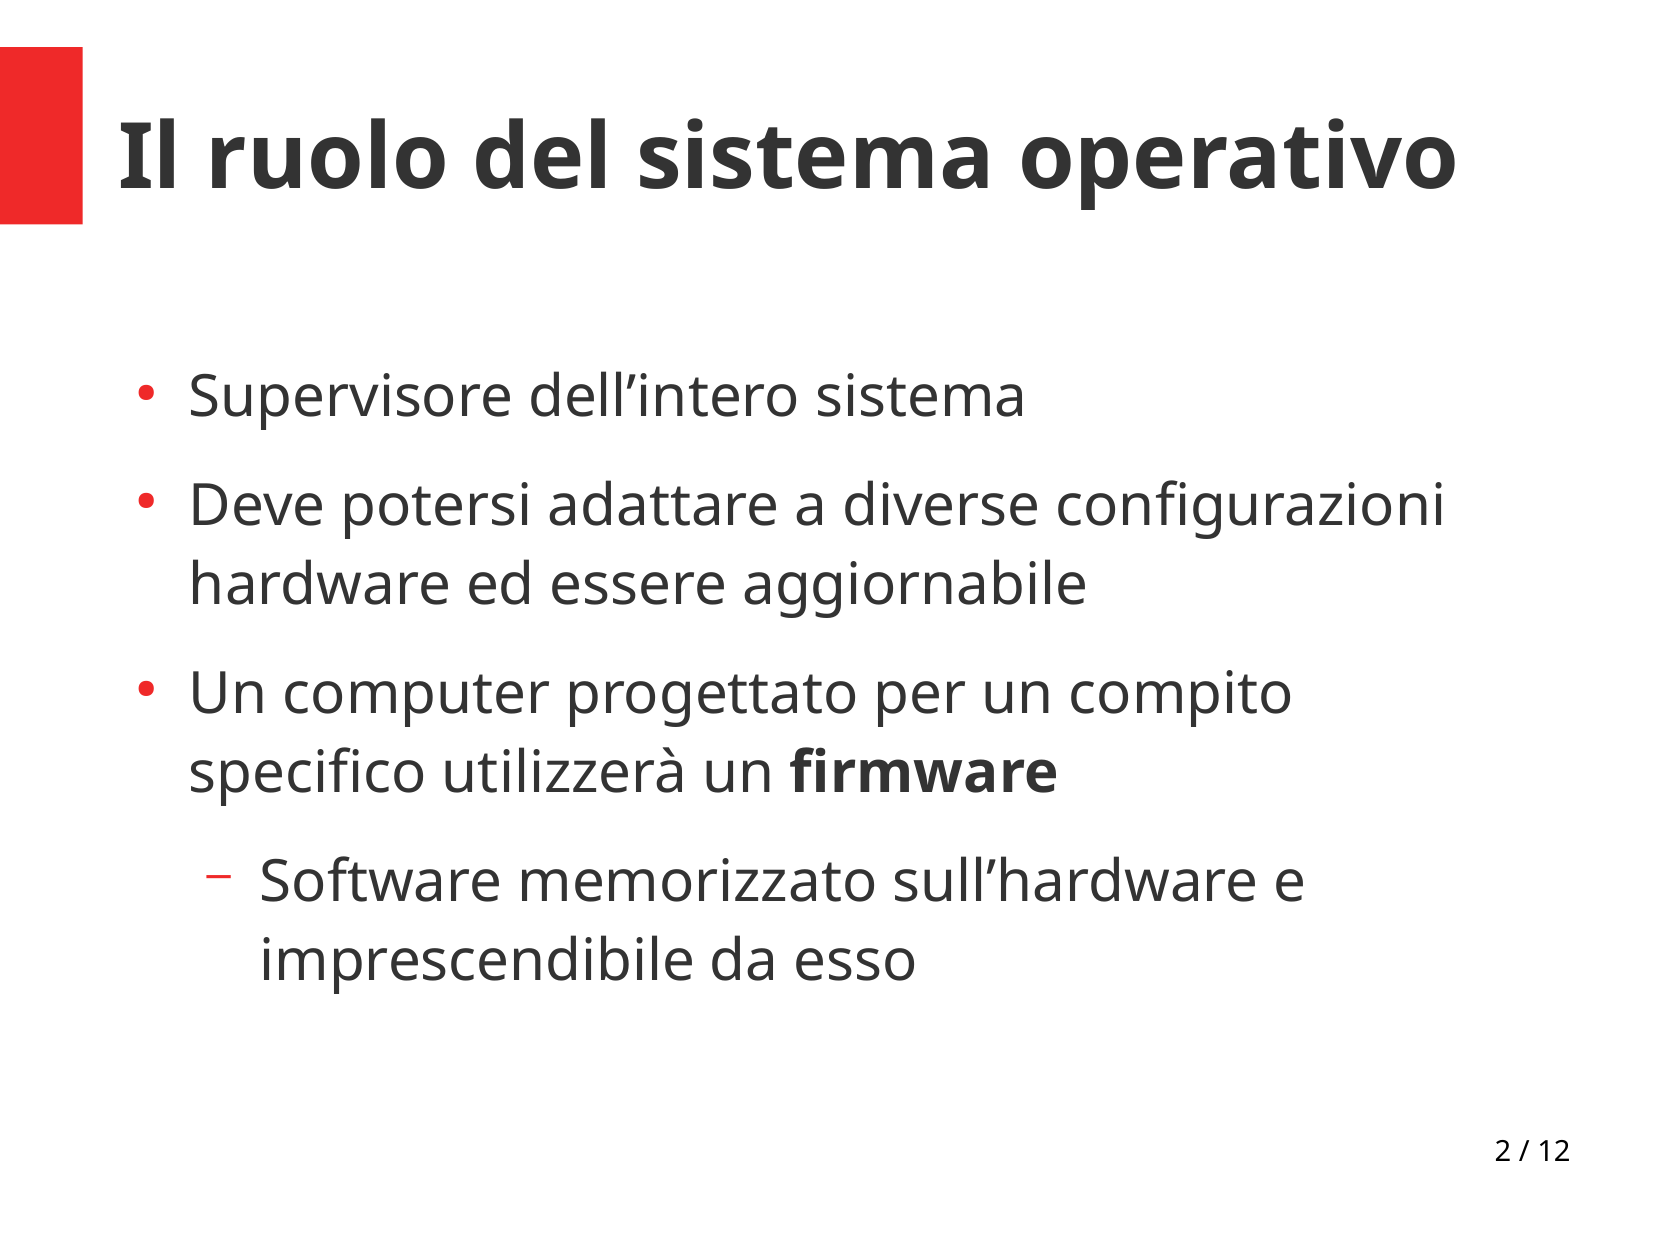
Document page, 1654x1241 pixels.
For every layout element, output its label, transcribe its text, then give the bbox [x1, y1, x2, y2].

title Il ruolo del sistema operativo [118, 45, 1571, 260]
list Supervisore dell’intero sistema Deve potersi adattare a diverse configurazioni hardware ed essere aggiornabile Un computer progettato per un compito specifico utilizzerà un firmware Software memorizzato sull’hardware e imprescendibile da esso [118, 354, 1536, 1074]
